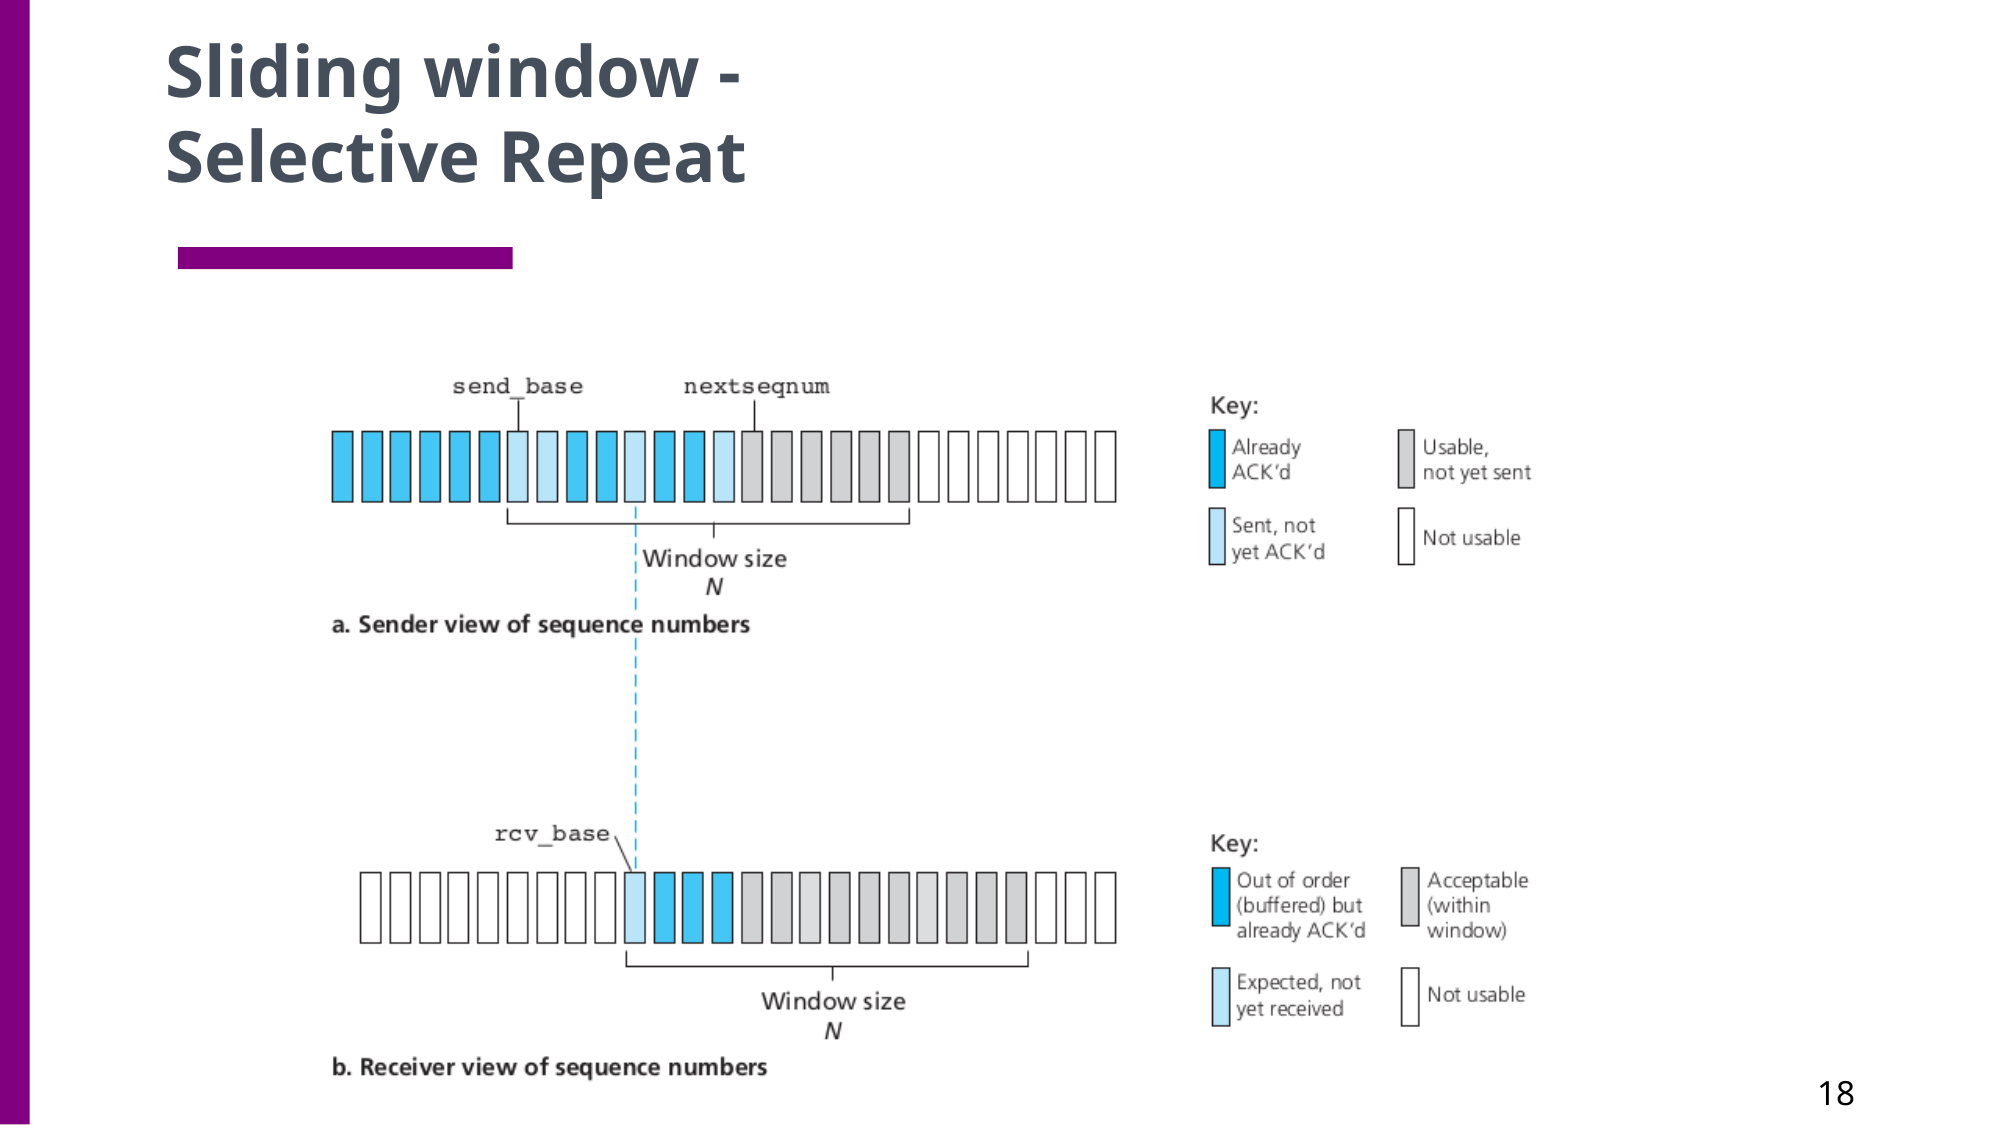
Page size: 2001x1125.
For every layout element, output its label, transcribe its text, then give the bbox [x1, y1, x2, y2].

text_box Sliding window - Selective Repeat [151, 0, 1849, 212]
picture [210, 345, 1621, 1113]
